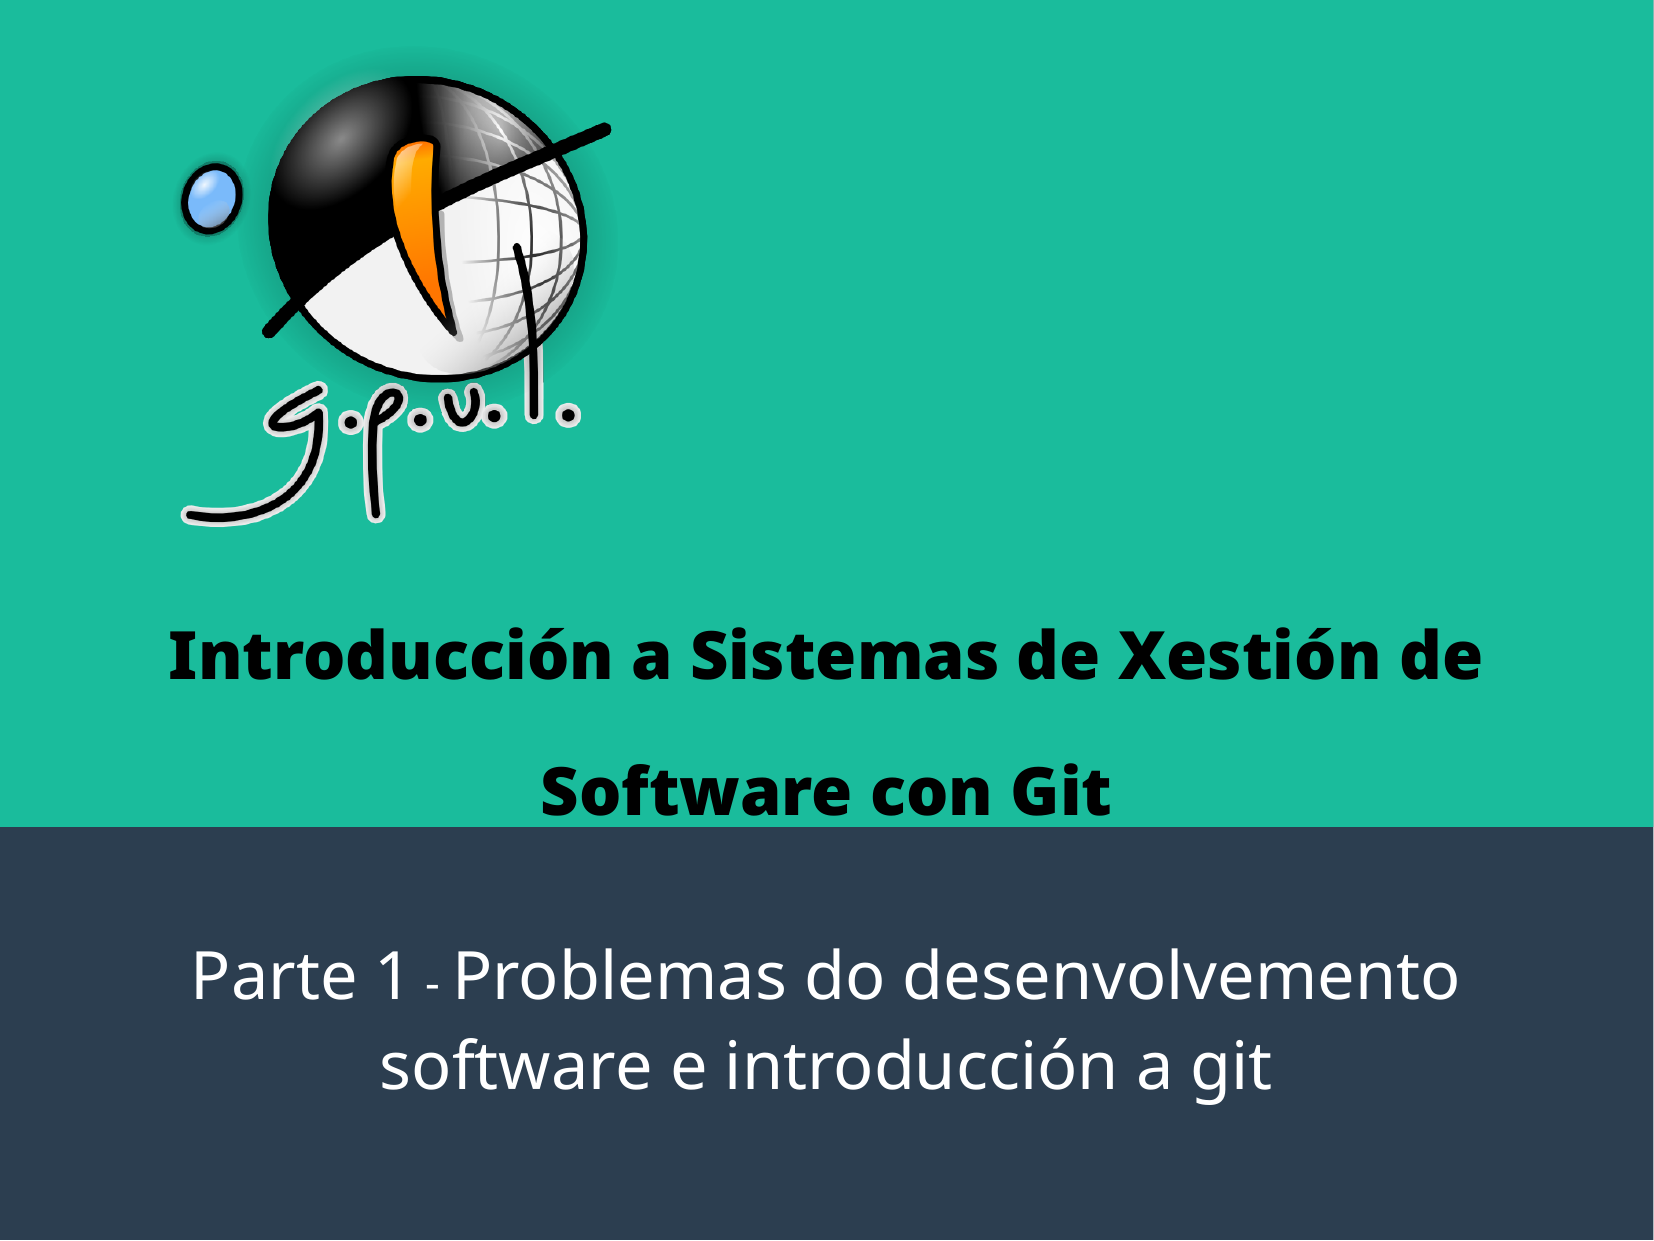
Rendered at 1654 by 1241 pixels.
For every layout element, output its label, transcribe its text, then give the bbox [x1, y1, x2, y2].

picture [0, 7, 827, 593]
title Introducción a Sistemas de Xestión de Software con Git [59, 593, 1595, 804]
subtitle Parte 1 - Problemas do desenvolvemento software e introducción a git [59, 856, 1595, 1182]
